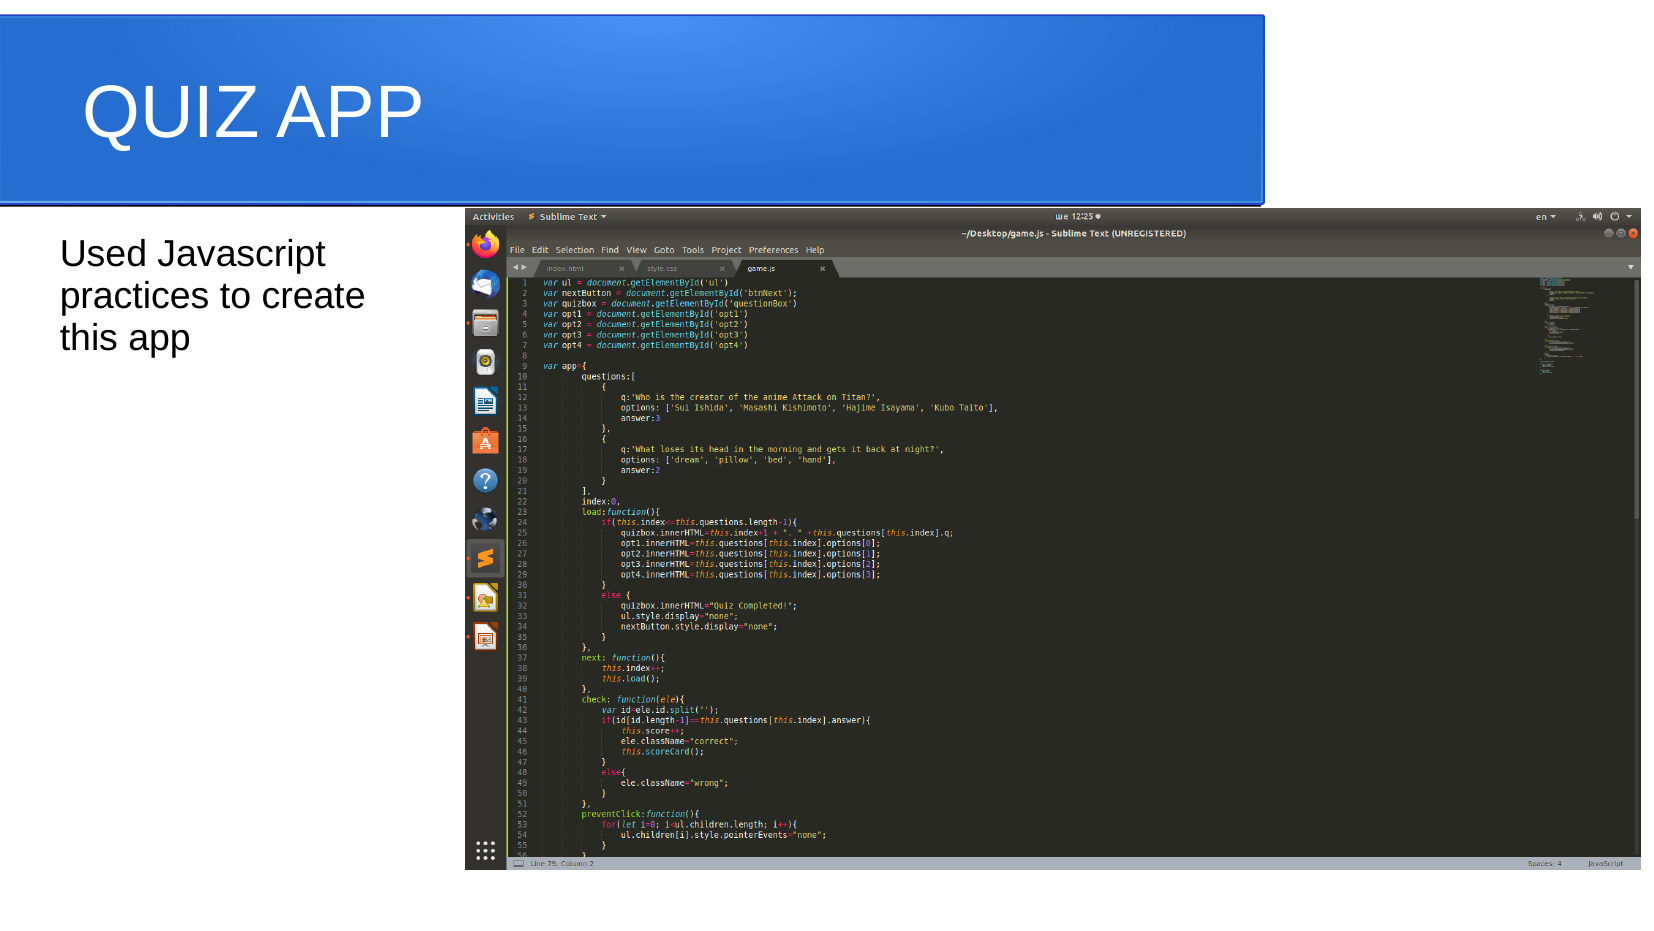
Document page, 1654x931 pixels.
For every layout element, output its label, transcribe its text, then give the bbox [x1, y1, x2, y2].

picture [465, 208, 1641, 871]
text_box [15, 225, 465, 466]
text_box Used Javascript practices to create this app [45, 225, 391, 366]
title QUIZ APP [82, 35, 1235, 189]
